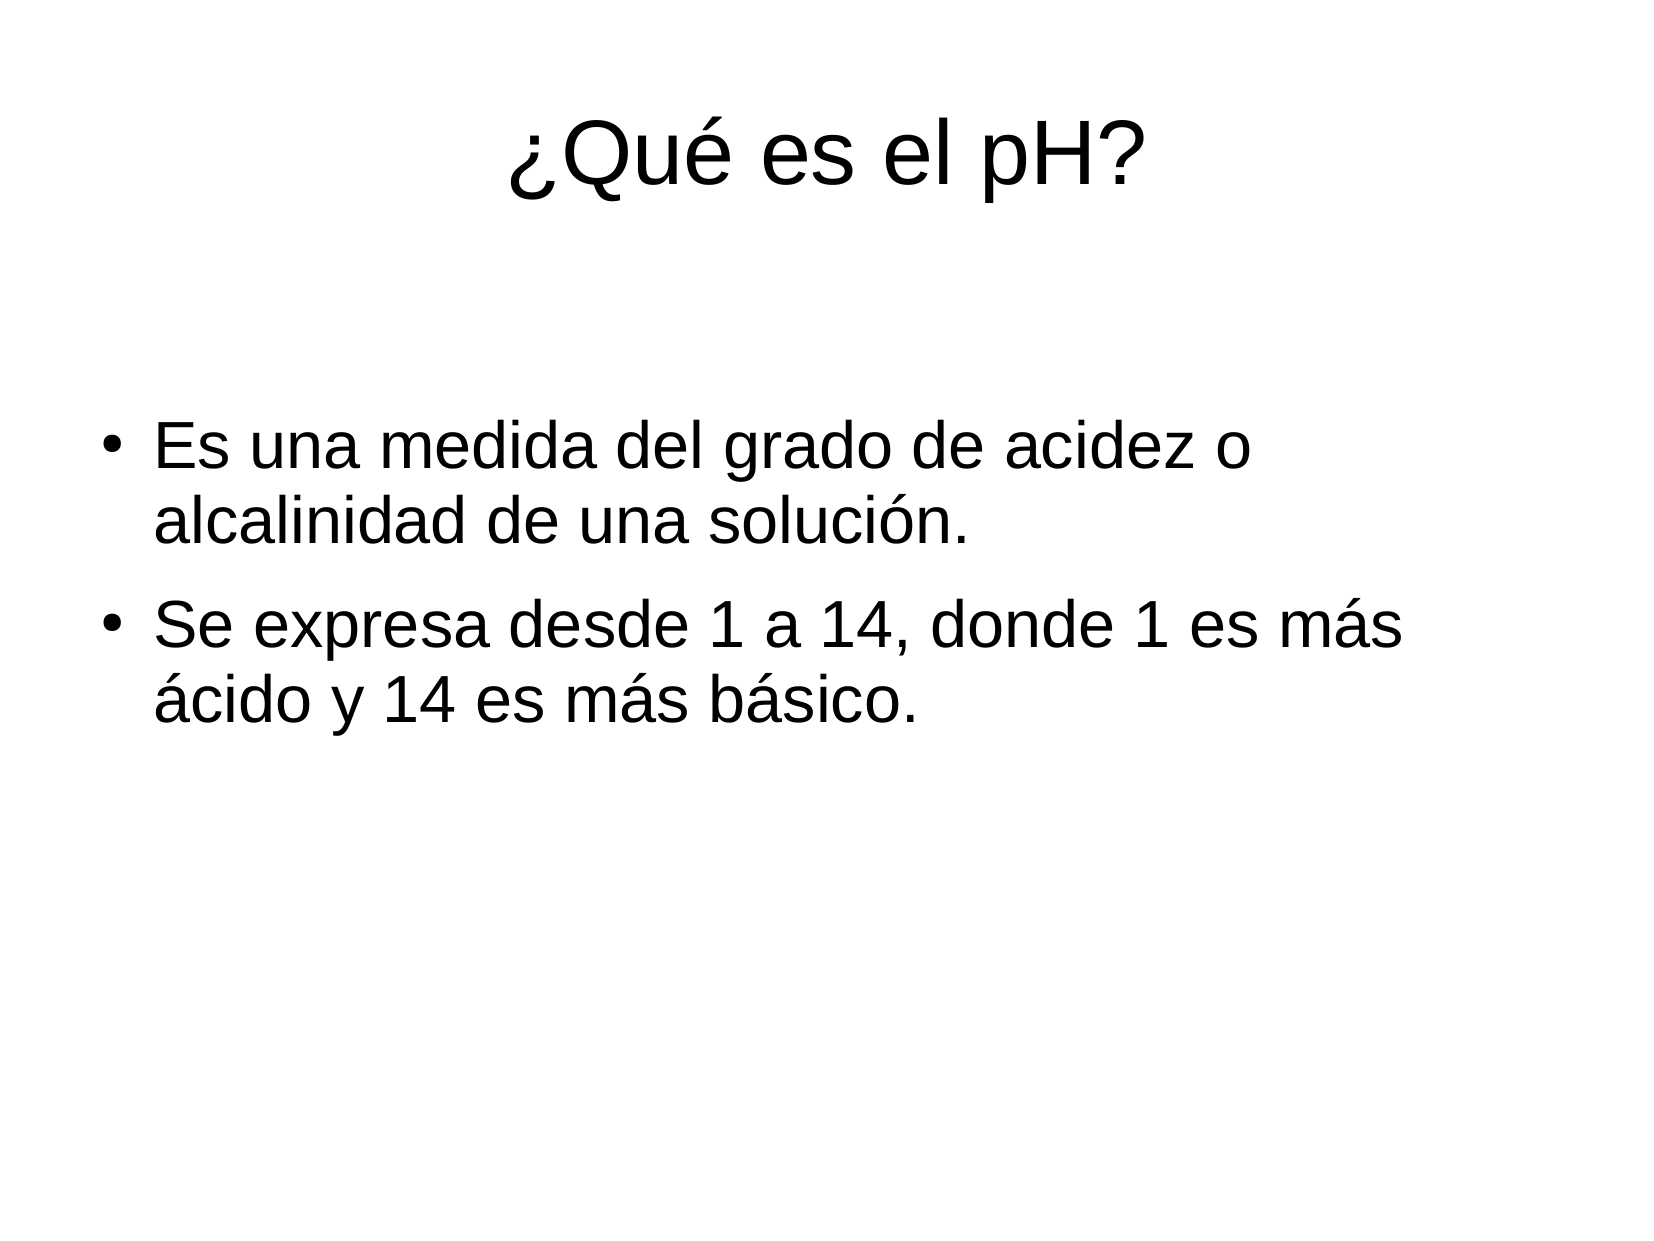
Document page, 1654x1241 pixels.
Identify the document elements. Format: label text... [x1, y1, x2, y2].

list Es una medida del grado de acidez o alcalinidad de una solución. Se expresa desde 1 a 14, donde 1 es más ácido y 14 es más básico. [82, 408, 1571, 815]
title ¿Qué es el pH? [82, 49, 1571, 257]
